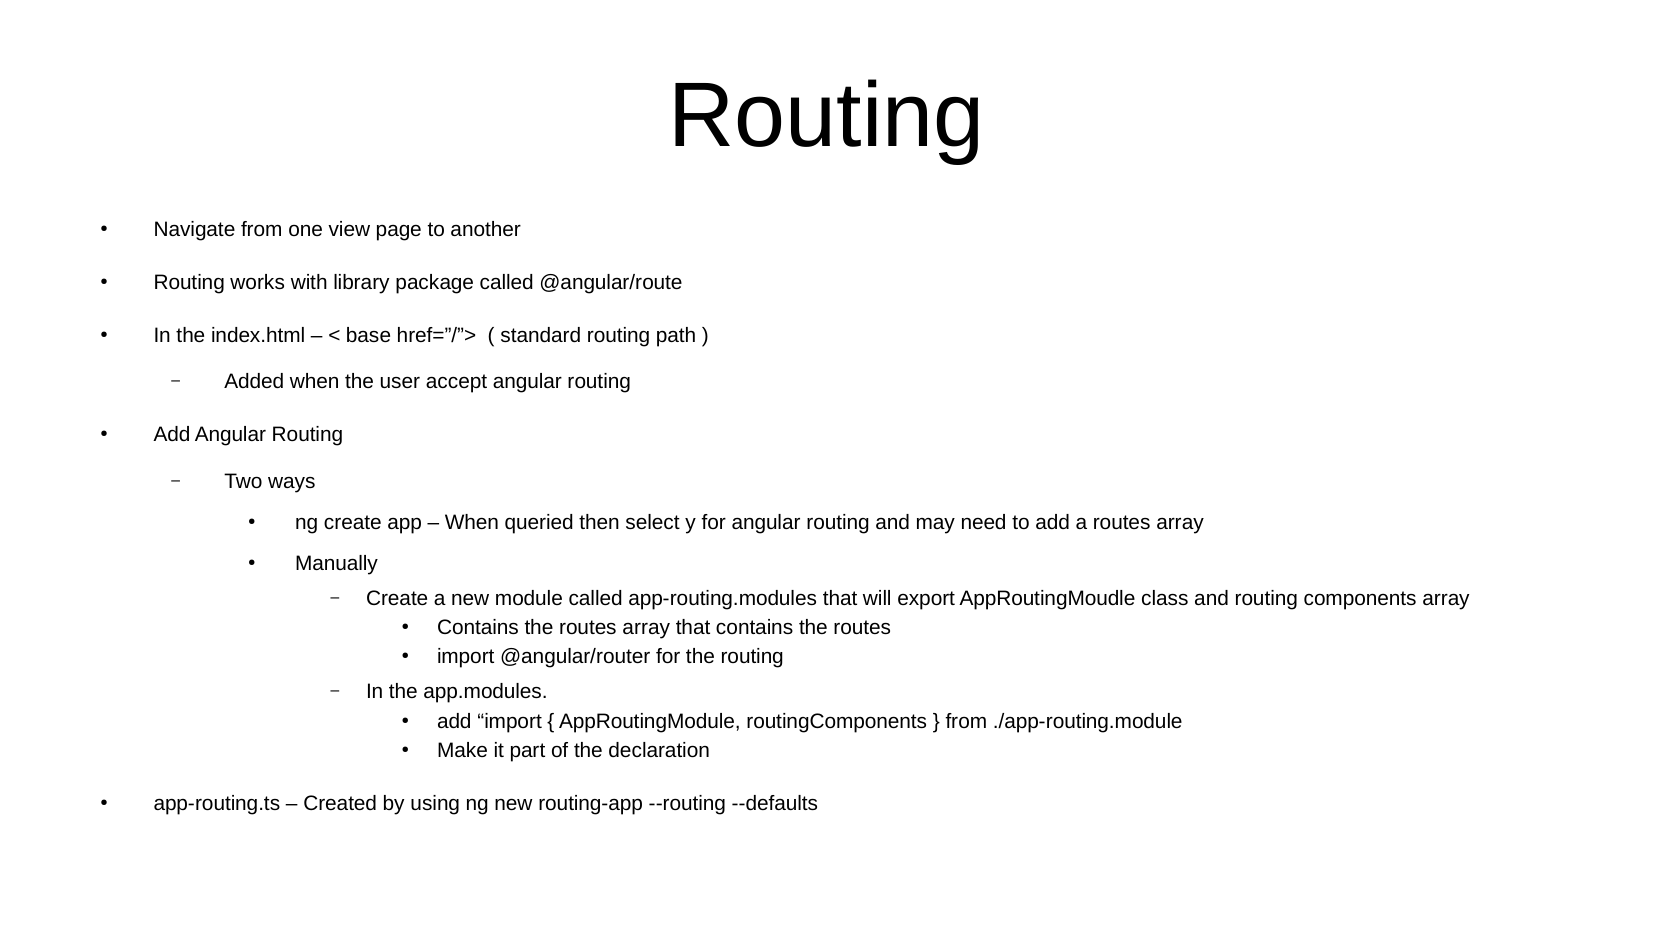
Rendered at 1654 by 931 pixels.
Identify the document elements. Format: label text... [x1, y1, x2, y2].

list Navigate from one view page to another Routing works with library package called @angular/route In the index.html – < base href=”/”> ( standard routing path ) Added when the user accept angular routing Add Angular Routing Two ways ng create app – When queried then select y for angular routing and may need to add a routes array Manually Create a new module called app-routing.modules that will export AppRoutingMoudle class and routing components array Contains the routes array that contains the routes import @angular/router for the routing In the app.modules. add “import { AppRoutingModule, routingComponents } from ./app-routing.module Make it part of the declaration app-routing.ts – Created by using ng new routing-app --routing --defaults [82, 217, 1571, 916]
title Routing [82, 37, 1571, 193]
